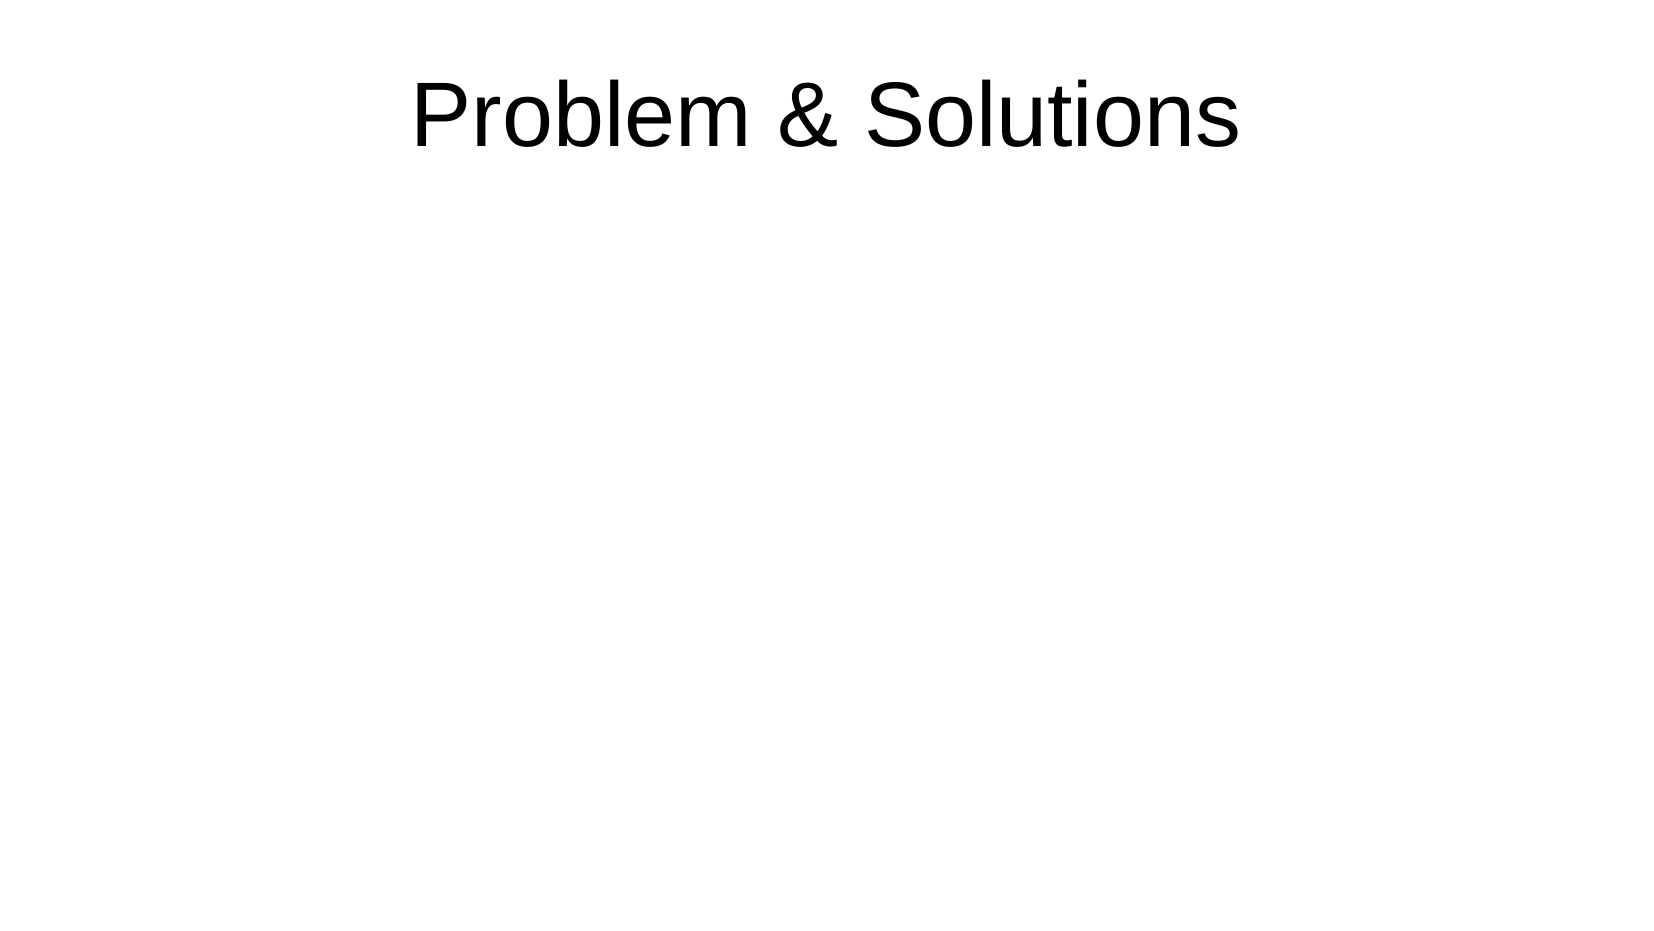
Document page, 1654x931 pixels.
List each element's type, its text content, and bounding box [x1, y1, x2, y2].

title Problem & Solutions [82, 37, 1571, 193]
